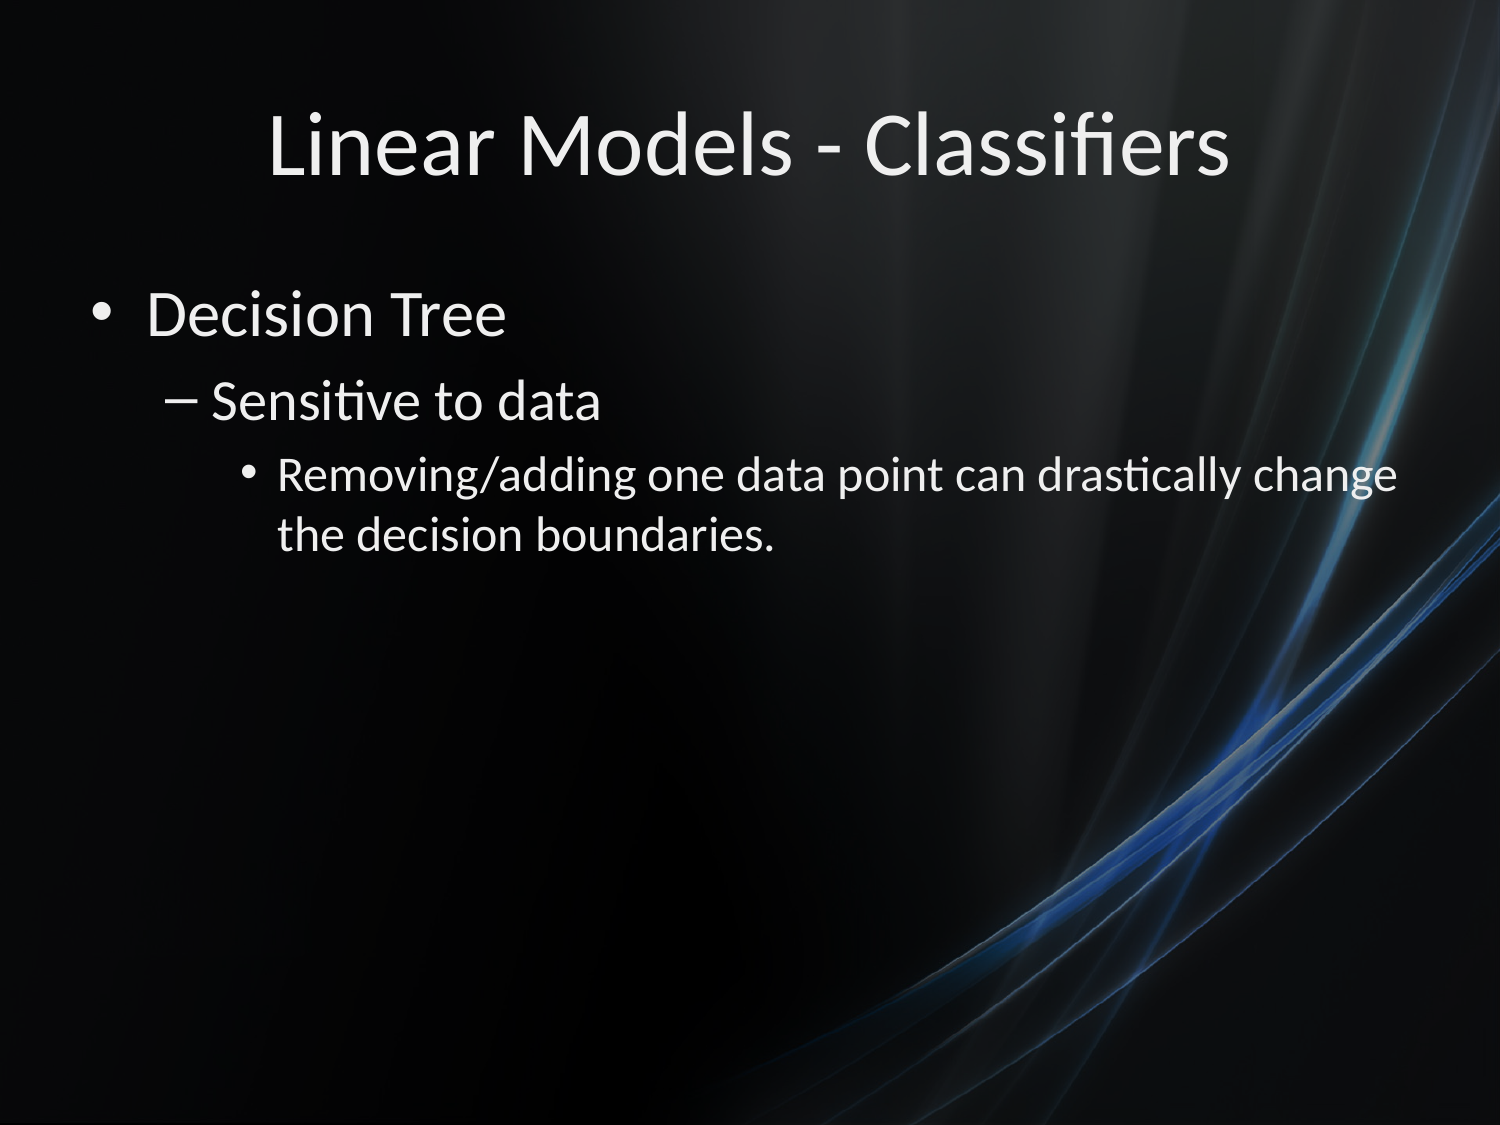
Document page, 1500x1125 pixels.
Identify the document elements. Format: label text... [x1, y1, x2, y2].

title Linear Models - Classifiers [75, 45, 1425, 233]
list Decision Tree Sensitive to data Removing/adding one data point can drastically change the decision boundaries. [75, 262, 1425, 1005]
picture [0, 0, 1500, 1125]
